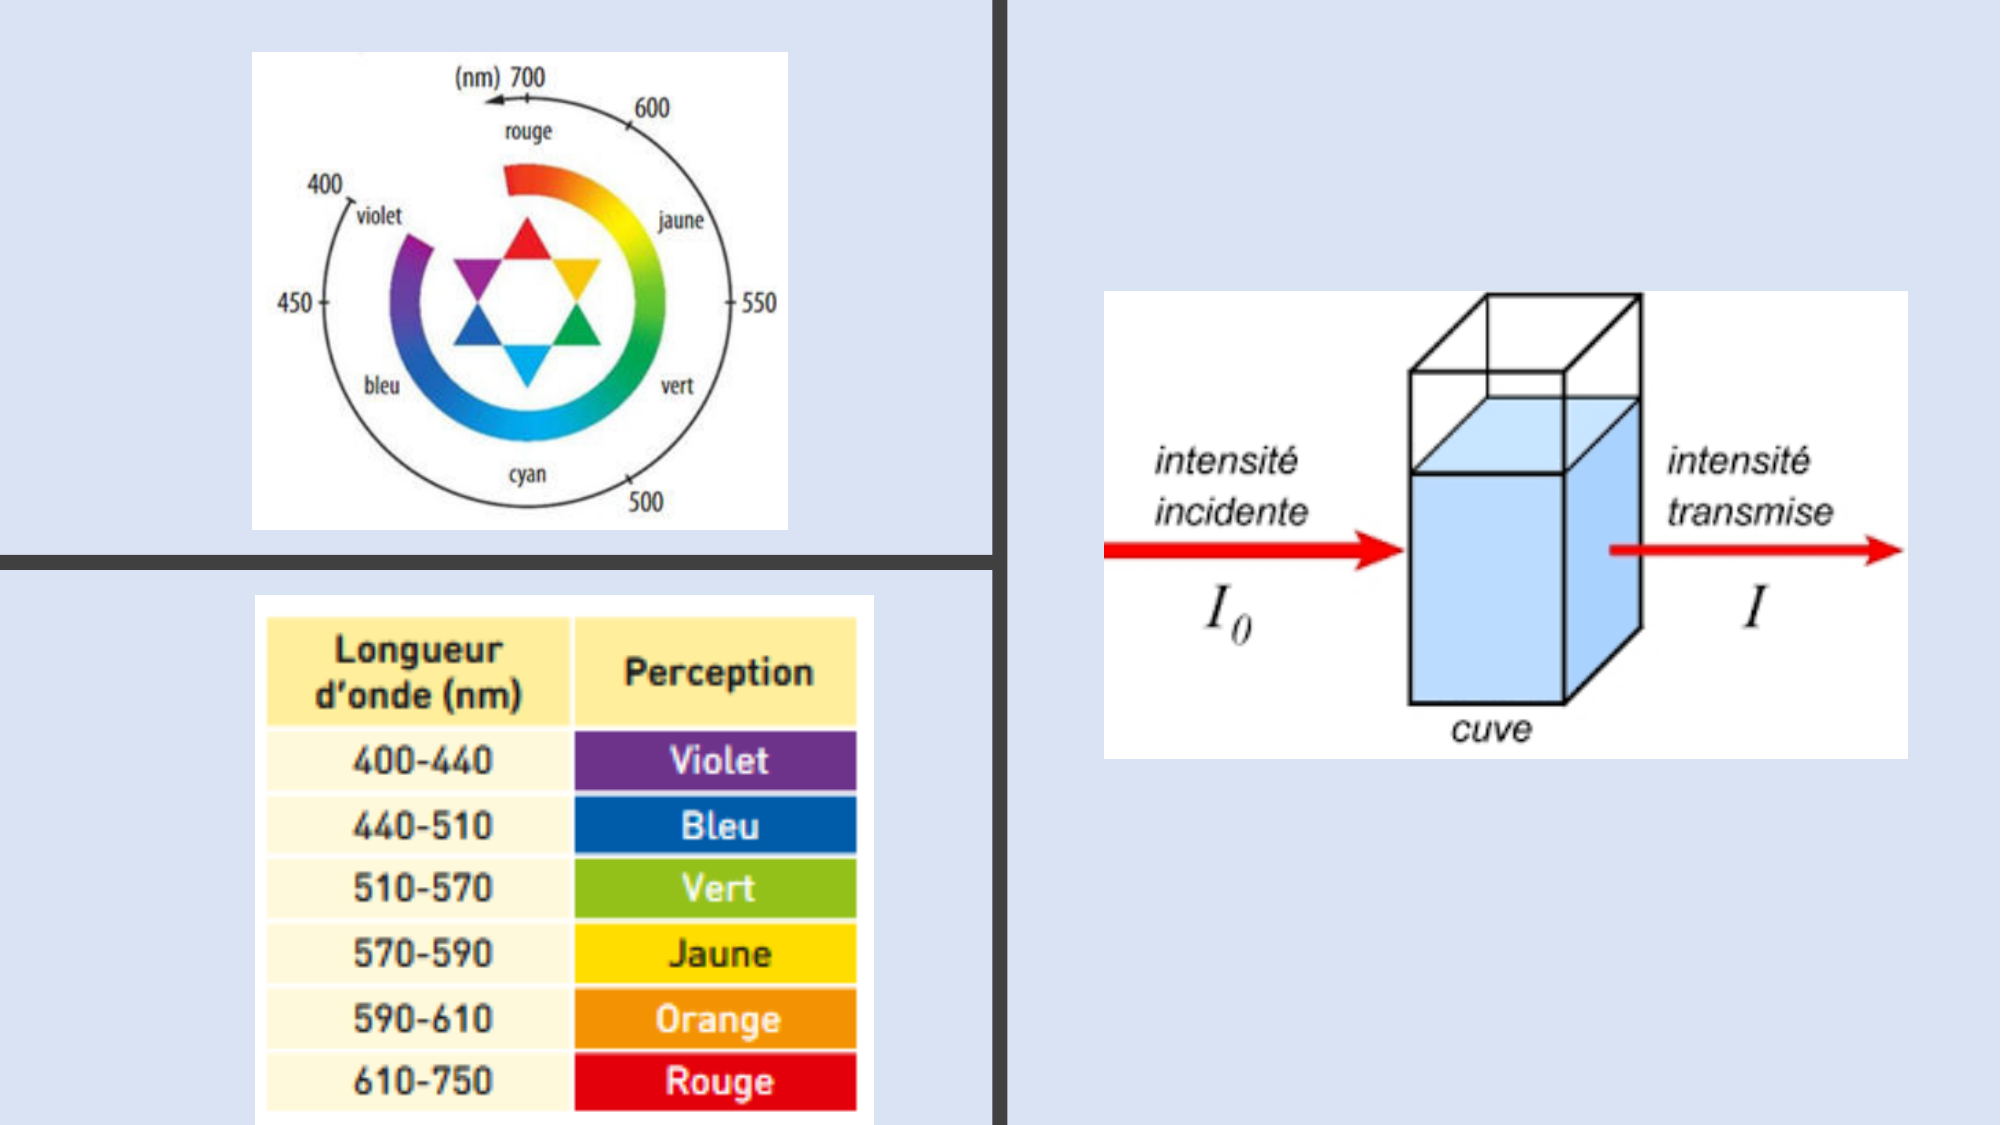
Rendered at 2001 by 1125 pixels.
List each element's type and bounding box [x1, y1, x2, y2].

picture [1104, 291, 1908, 759]
picture [255, 595, 874, 1125]
text_box [0, 0, 1008, 1125]
picture [252, 52, 788, 530]
